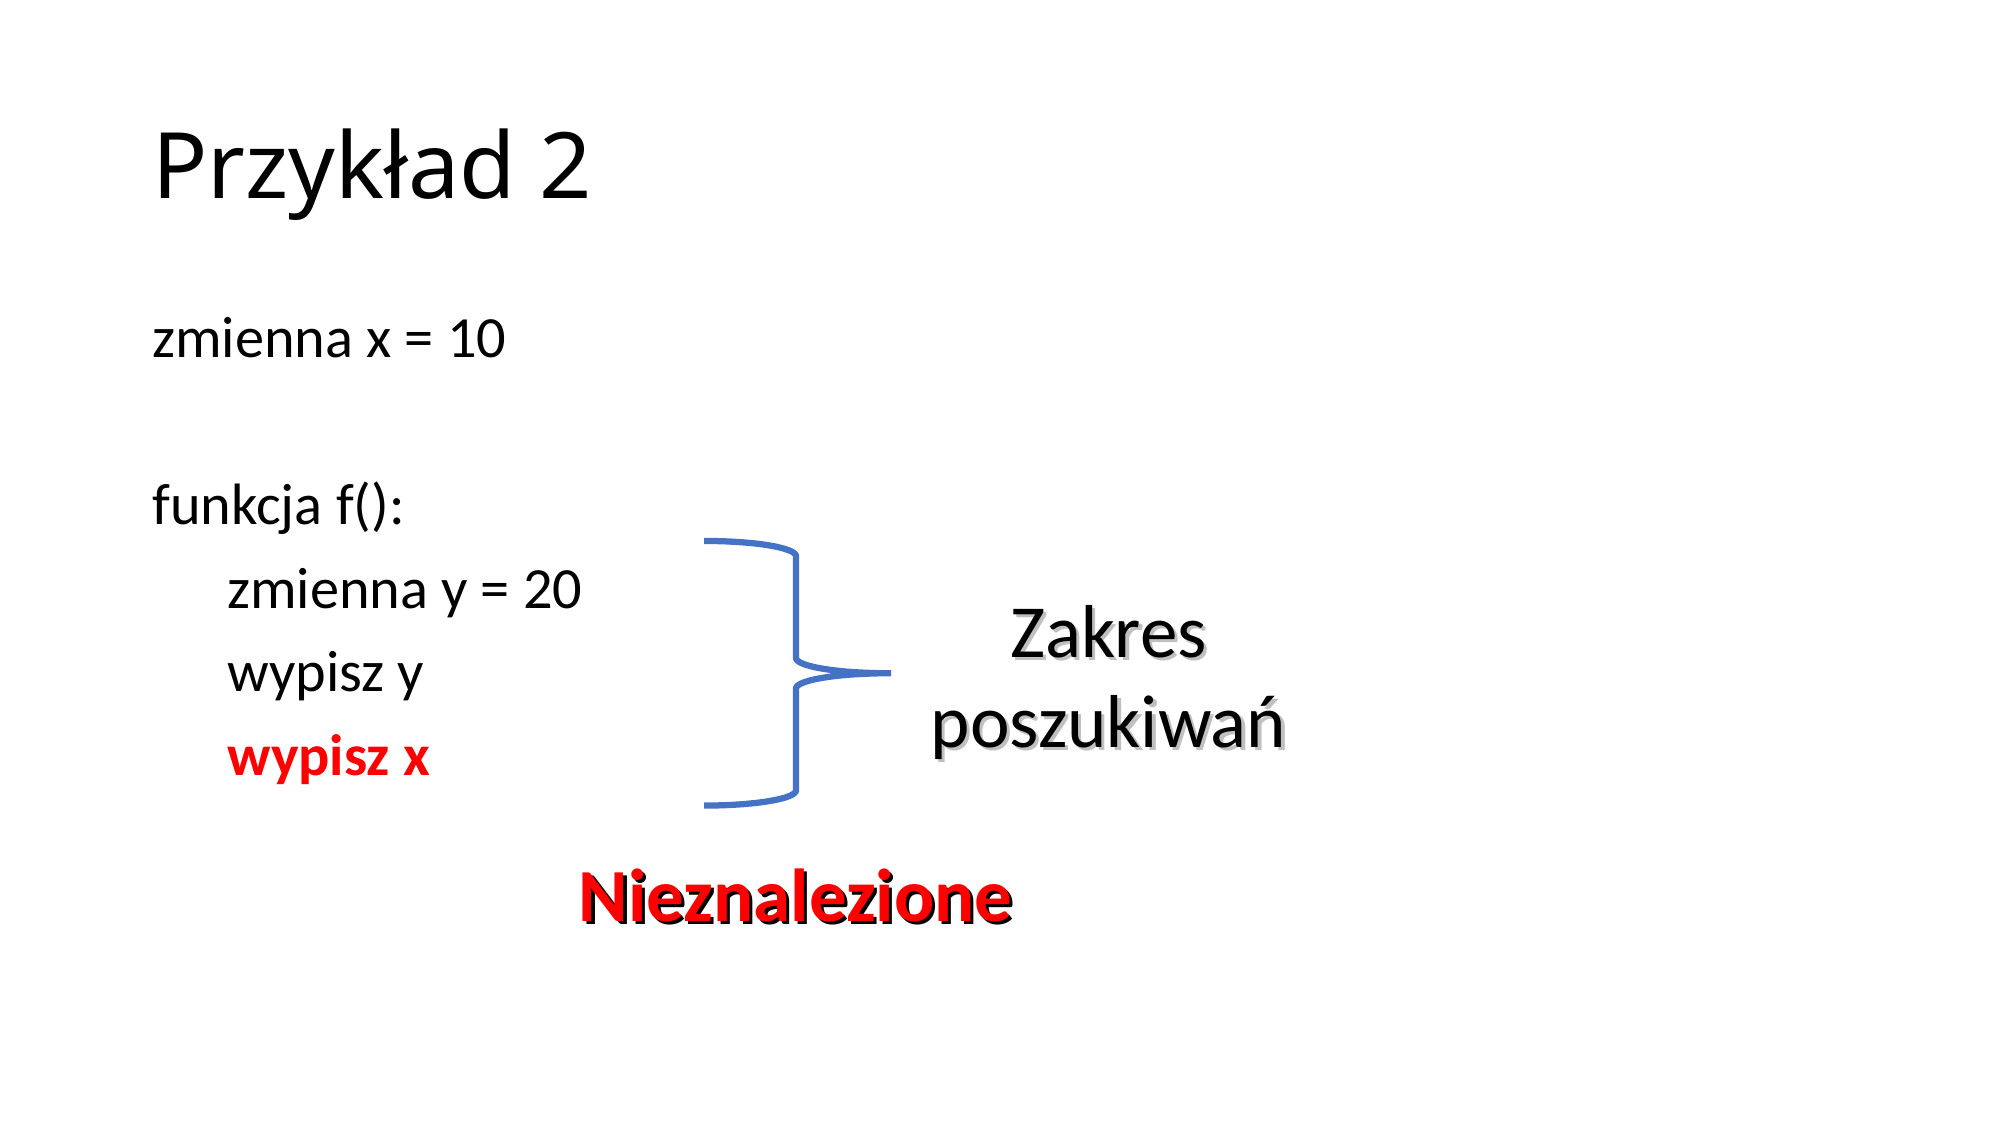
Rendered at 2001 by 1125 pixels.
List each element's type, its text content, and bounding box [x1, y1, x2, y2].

text_box Zakres poszukiwań [888, 575, 1329, 770]
text_box Nieznalezione [531, 839, 1061, 944]
title Przykład 2 [137, 59, 1863, 278]
list zmienna x = 10 funkcja f(): zmienna y = 20 wypisz y wypisz x [137, 299, 1863, 1014]
